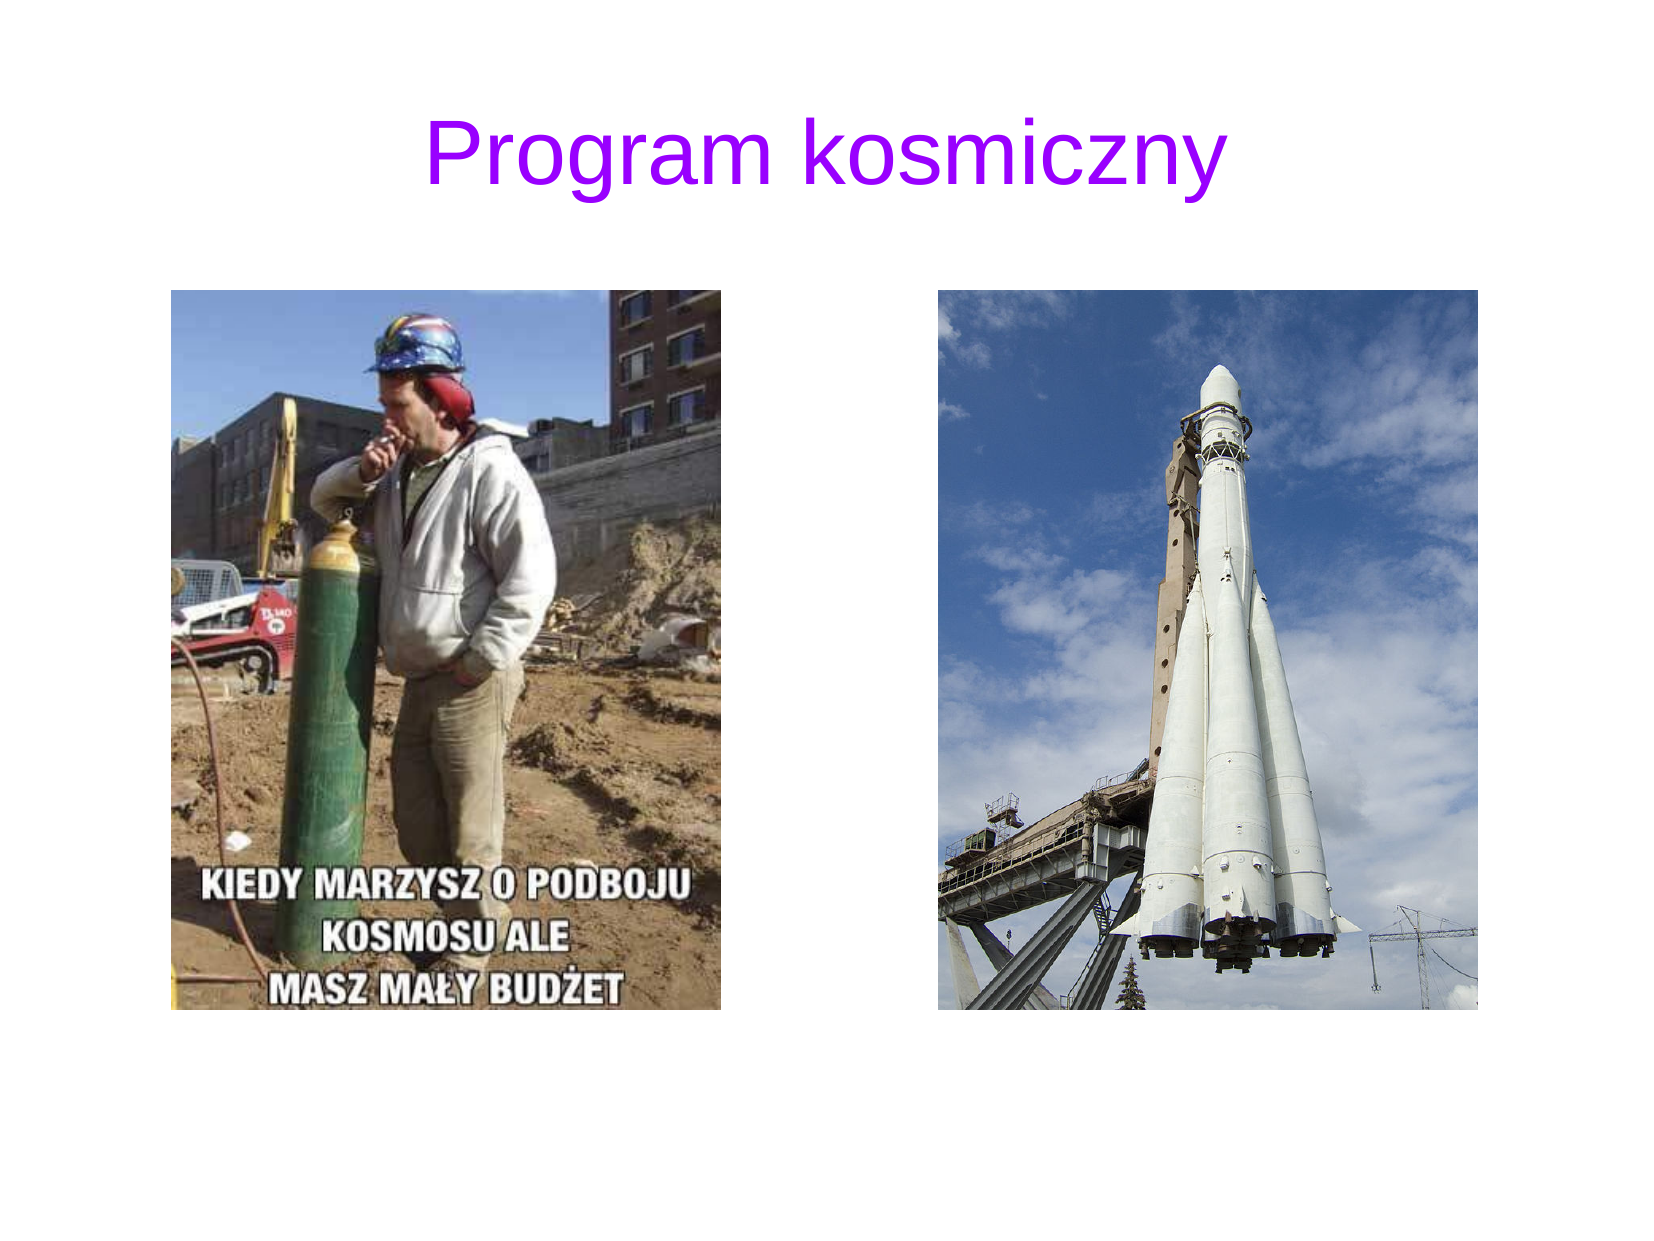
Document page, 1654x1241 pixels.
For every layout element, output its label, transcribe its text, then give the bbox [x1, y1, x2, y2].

picture [938, 290, 1478, 1010]
title Program kosmiczny [82, 49, 1571, 257]
picture [171, 290, 721, 1010]
